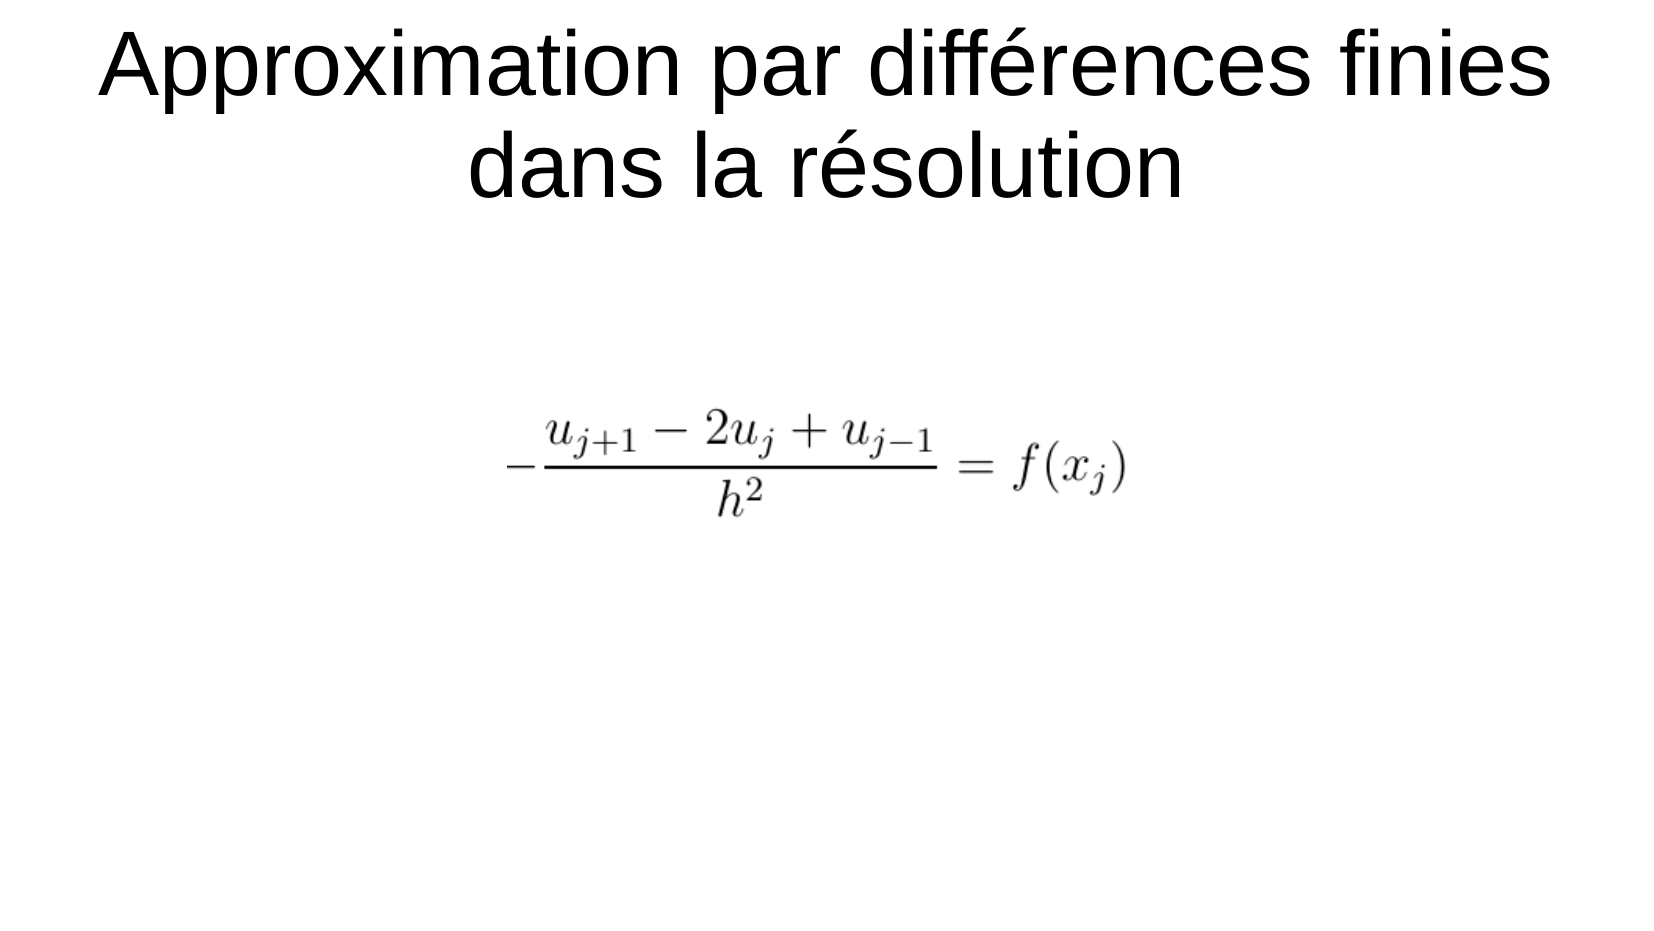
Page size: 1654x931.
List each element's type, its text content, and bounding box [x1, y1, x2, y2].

title Approximation par différences finies dans la résolution [82, 12, 1571, 218]
picture [507, 389, 1147, 540]
